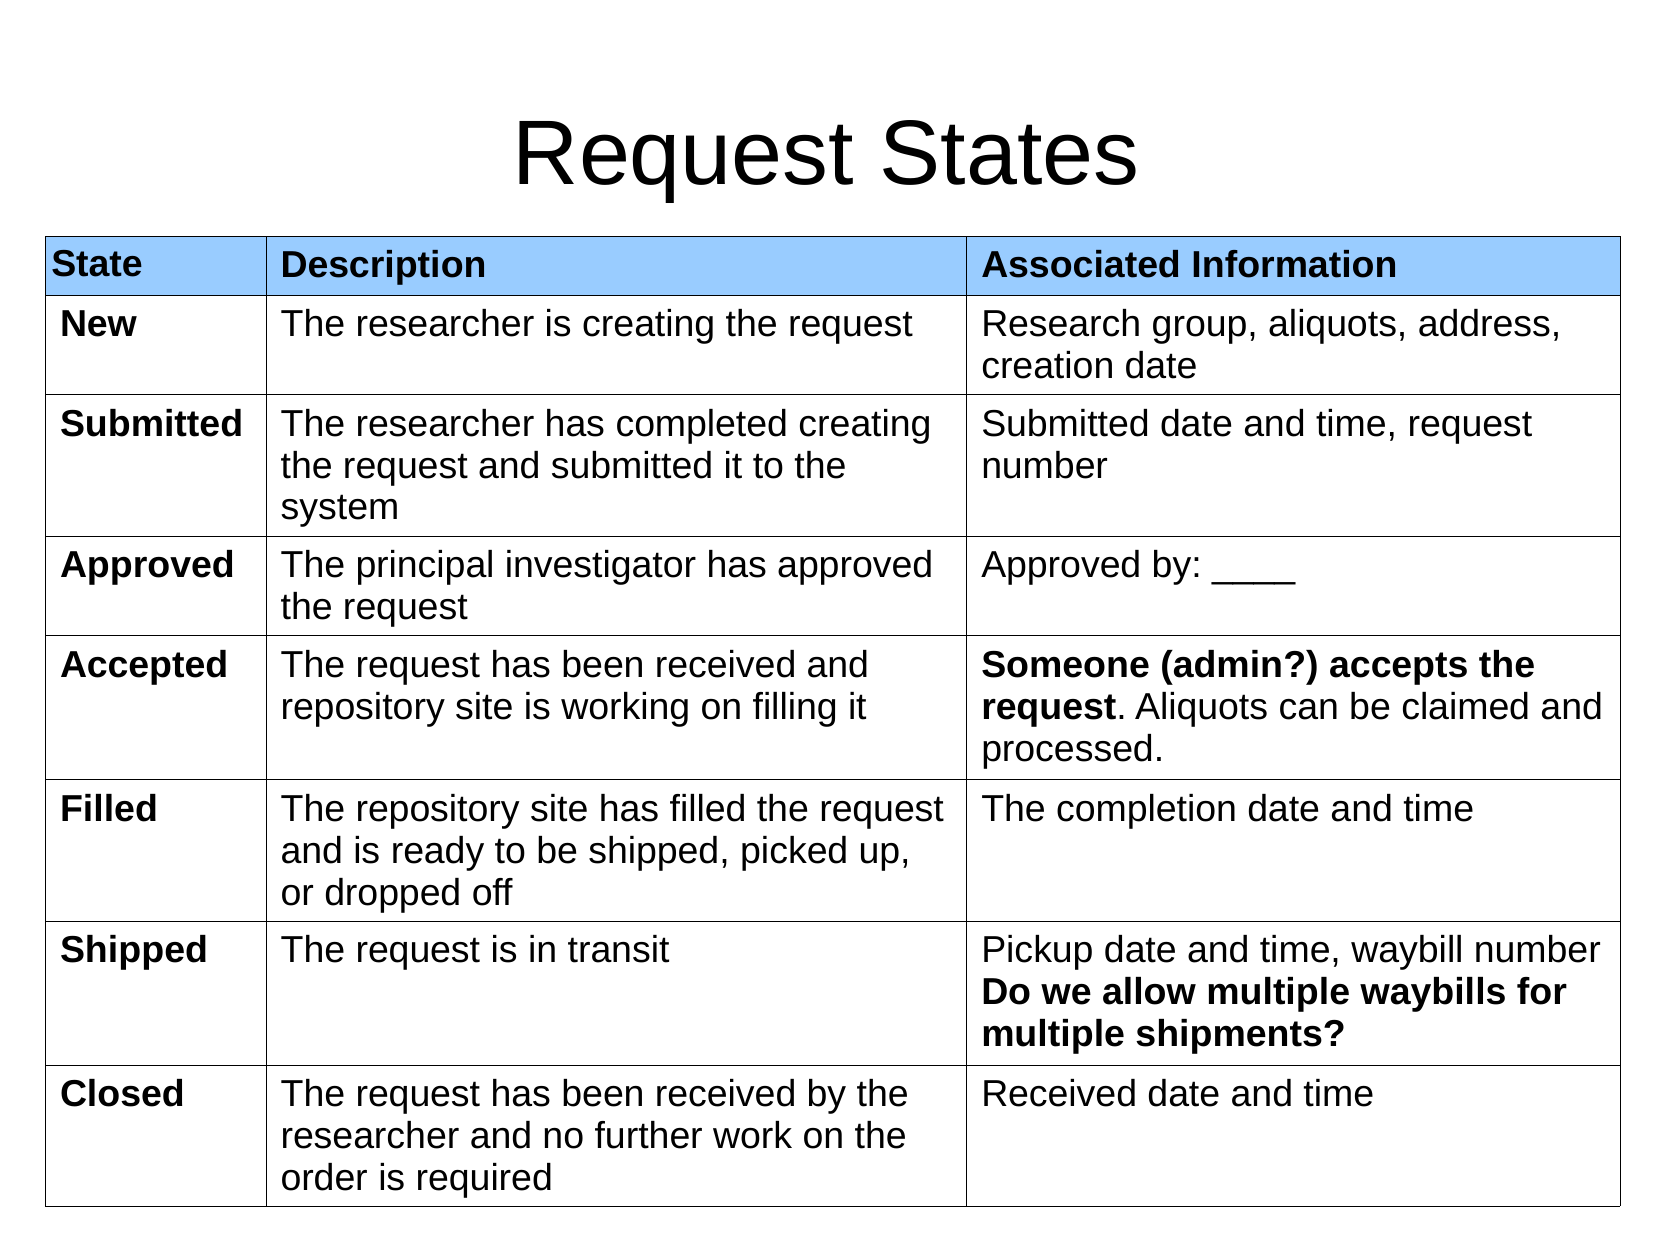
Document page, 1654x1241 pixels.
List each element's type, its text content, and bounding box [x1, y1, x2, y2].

table_header Description [267, 237, 966, 295]
table_cell The request has been received by the researcher and no further work on the order is required [267, 1066, 966, 1206]
table_cell The request has been received and repository site is working on filling it [267, 636, 966, 779]
table_cell Received date and time [967, 1066, 1620, 1206]
table_cell Someone (admin?) accepts the request. Aliquots can be claimed and processed. [967, 636, 1620, 779]
table_cell Submitted date and time, request number [967, 395, 1620, 536]
table_cell Submitted [46, 395, 266, 536]
table_cell Closed [46, 1066, 266, 1206]
table_cell The researcher has completed creating the request and submitted it to the system [267, 395, 966, 536]
table_cell Pickup date and time, waybill number Do we allow multiple waybills for multiple shipments? [967, 922, 1620, 1065]
table_cell Approved by: ____ [967, 537, 1620, 635]
table_cell The repository site has filled the request and is ready to be shipped, picked up, or dropped off [267, 780, 966, 921]
table_cell The request is in transit [267, 922, 966, 1065]
table_cell Filled [46, 780, 266, 921]
table_header Associated Information [967, 237, 1620, 295]
table_cell Accepted [46, 636, 266, 779]
table_header State [46, 237, 266, 295]
table_cell Approved [46, 537, 266, 635]
table_cell The researcher is creating the request [267, 296, 966, 394]
title Request States [82, 49, 1571, 236]
table_cell Research group, aliquots, address, creation date [967, 296, 1620, 394]
table_cell The principal investigator has approved the request [267, 537, 966, 635]
table_cell Shipped [46, 922, 266, 1065]
table_cell New [46, 296, 266, 394]
table_cell The completion date and time [967, 780, 1620, 921]
